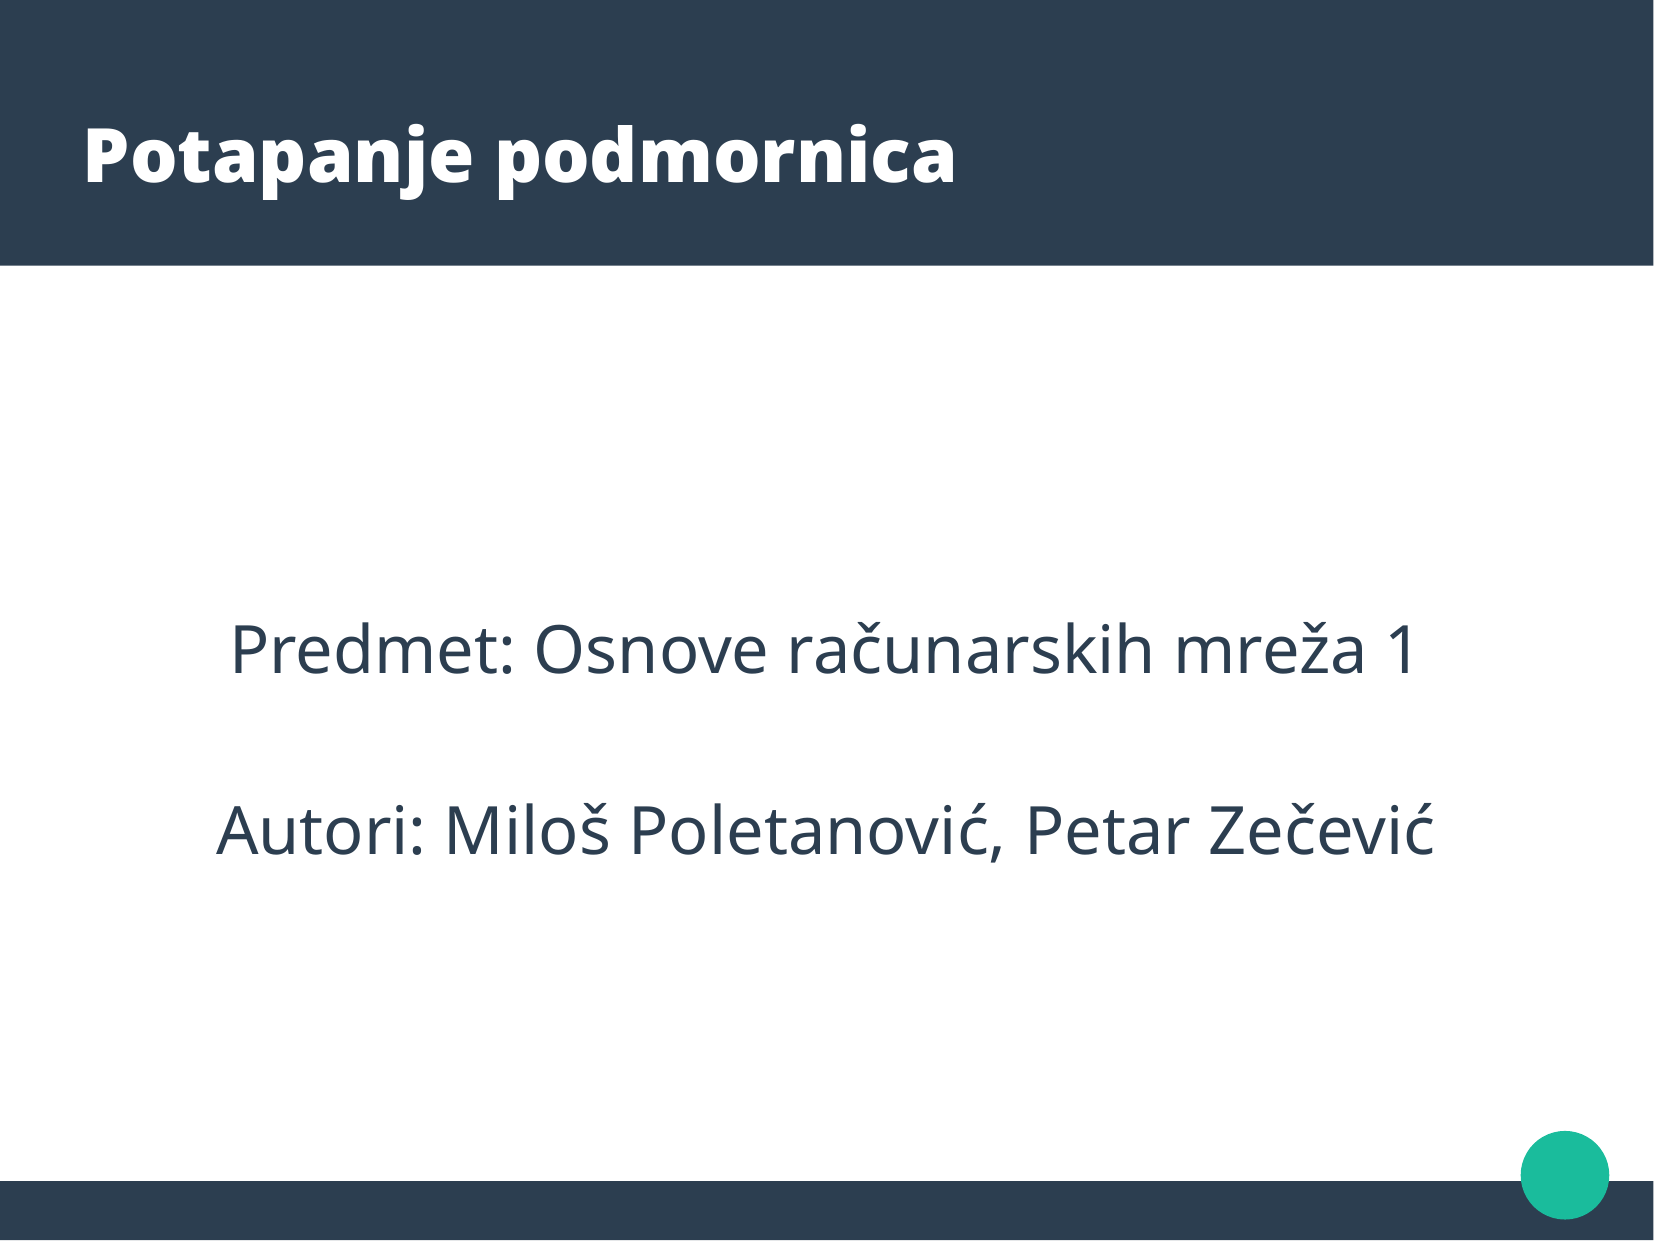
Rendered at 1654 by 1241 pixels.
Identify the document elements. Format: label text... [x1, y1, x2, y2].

title Potapanje podmornica [82, 49, 1571, 257]
subtitle Predmet: Osnove računarskih mreža 1 Autori: Miloš Poletanović, Petar Zečević [59, 324, 1595, 1152]
